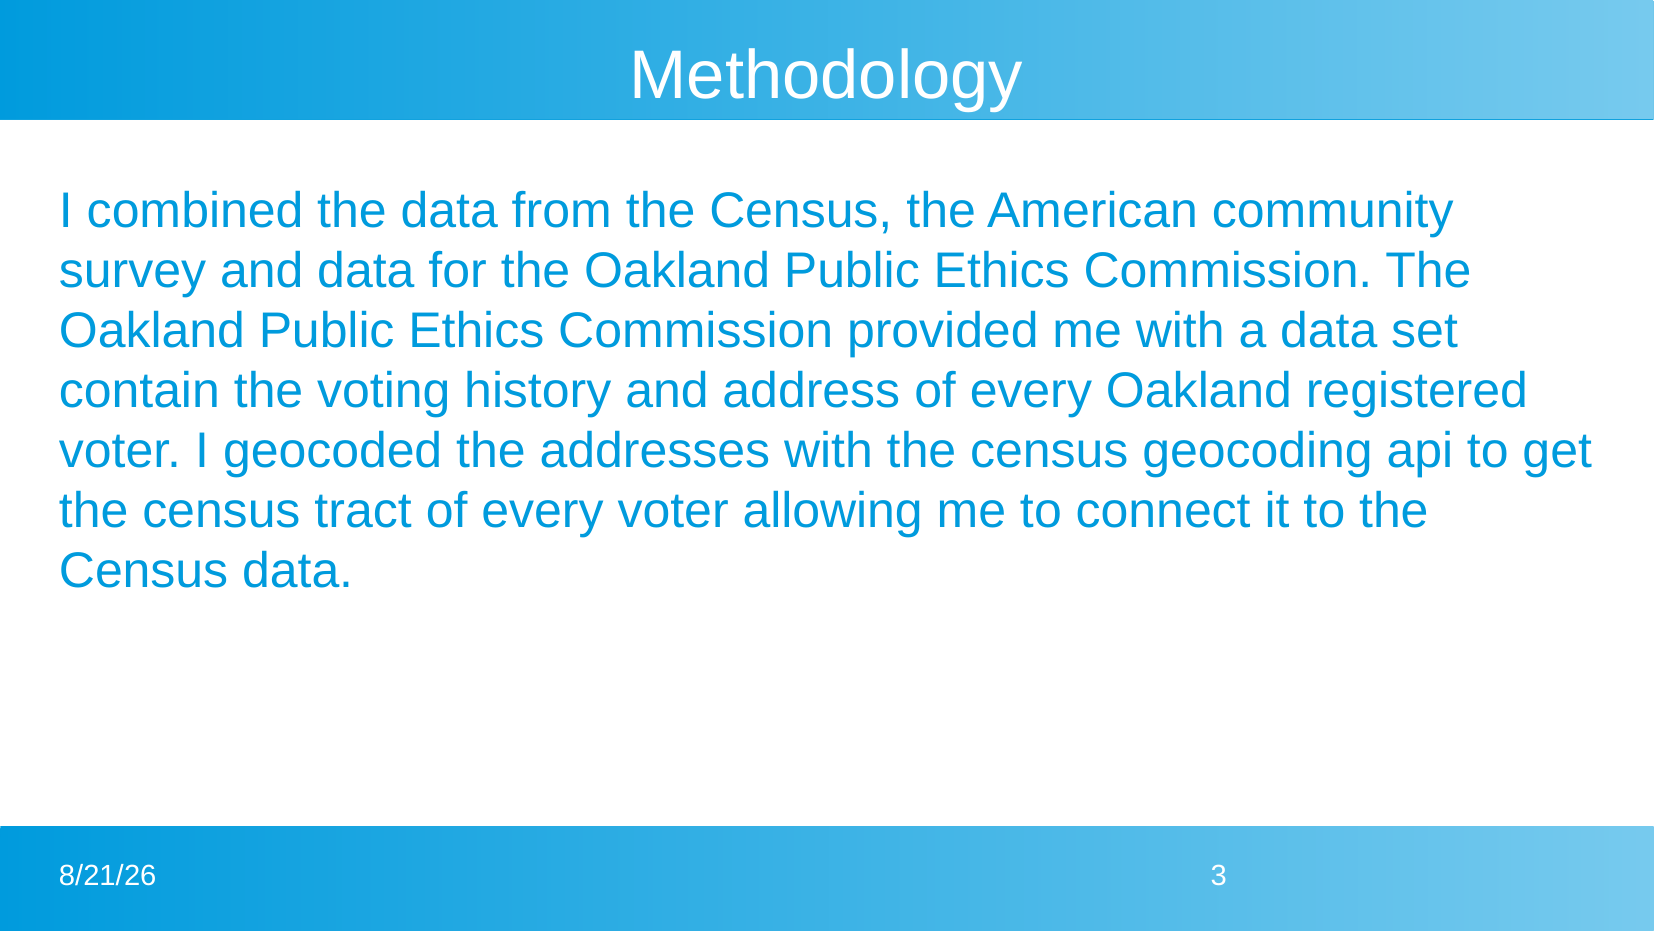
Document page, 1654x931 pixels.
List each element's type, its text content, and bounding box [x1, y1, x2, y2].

text_box 7/24/2023 [59, 856, 443, 916]
title Methodology [59, 29, 1595, 108]
text_box [1210, 856, 1595, 916]
list I combined the data from the Census, the American community survey and data for the Oakland Public Ethics Commission. The Oakland Public Ethics Commission provided me with a data set contain the voting history and address of every Oakland registered voter. I geocoded the addresses with the census geocoding api to get the census tract of every voter allowing me to connect it to the Census data. [59, 177, 1595, 768]
